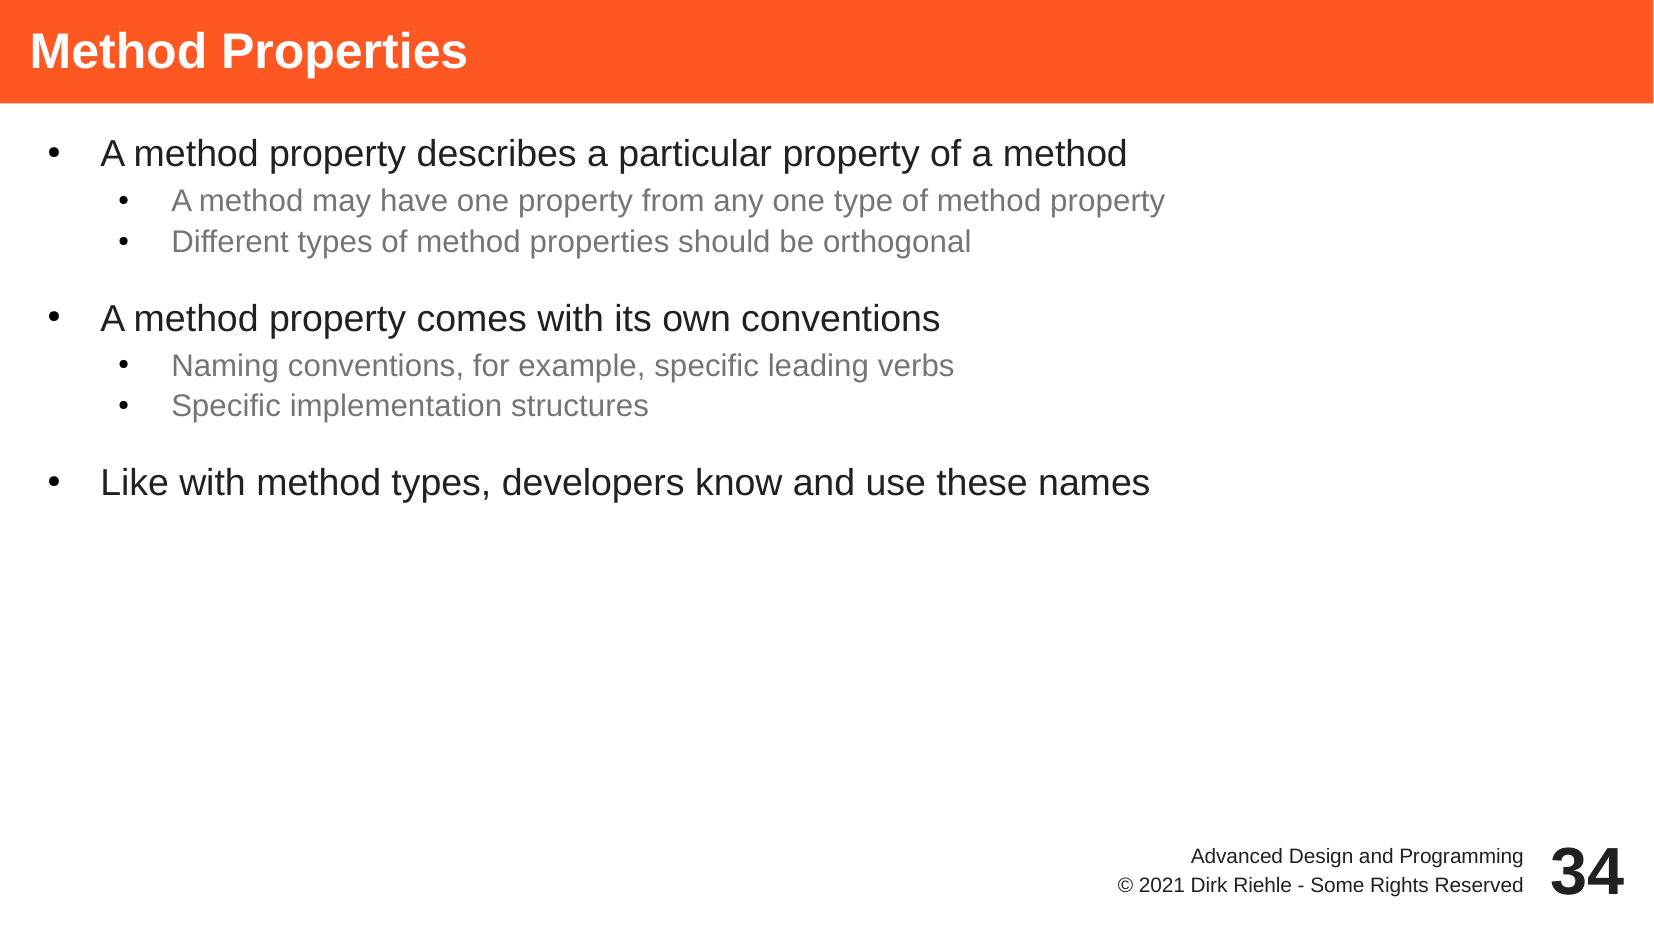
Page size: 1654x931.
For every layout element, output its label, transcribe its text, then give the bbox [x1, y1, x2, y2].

title Method Properties [0, 0, 1654, 104]
list A method property describes a particular property of a method A method may have one property from any one type of method property Different types of method properties should be orthogonal A method property comes with its own conventions Naming conventions, for example, specific leading verbs Specific implementation structures Like with method types, developers know and use these names [29, 132, 1625, 813]
